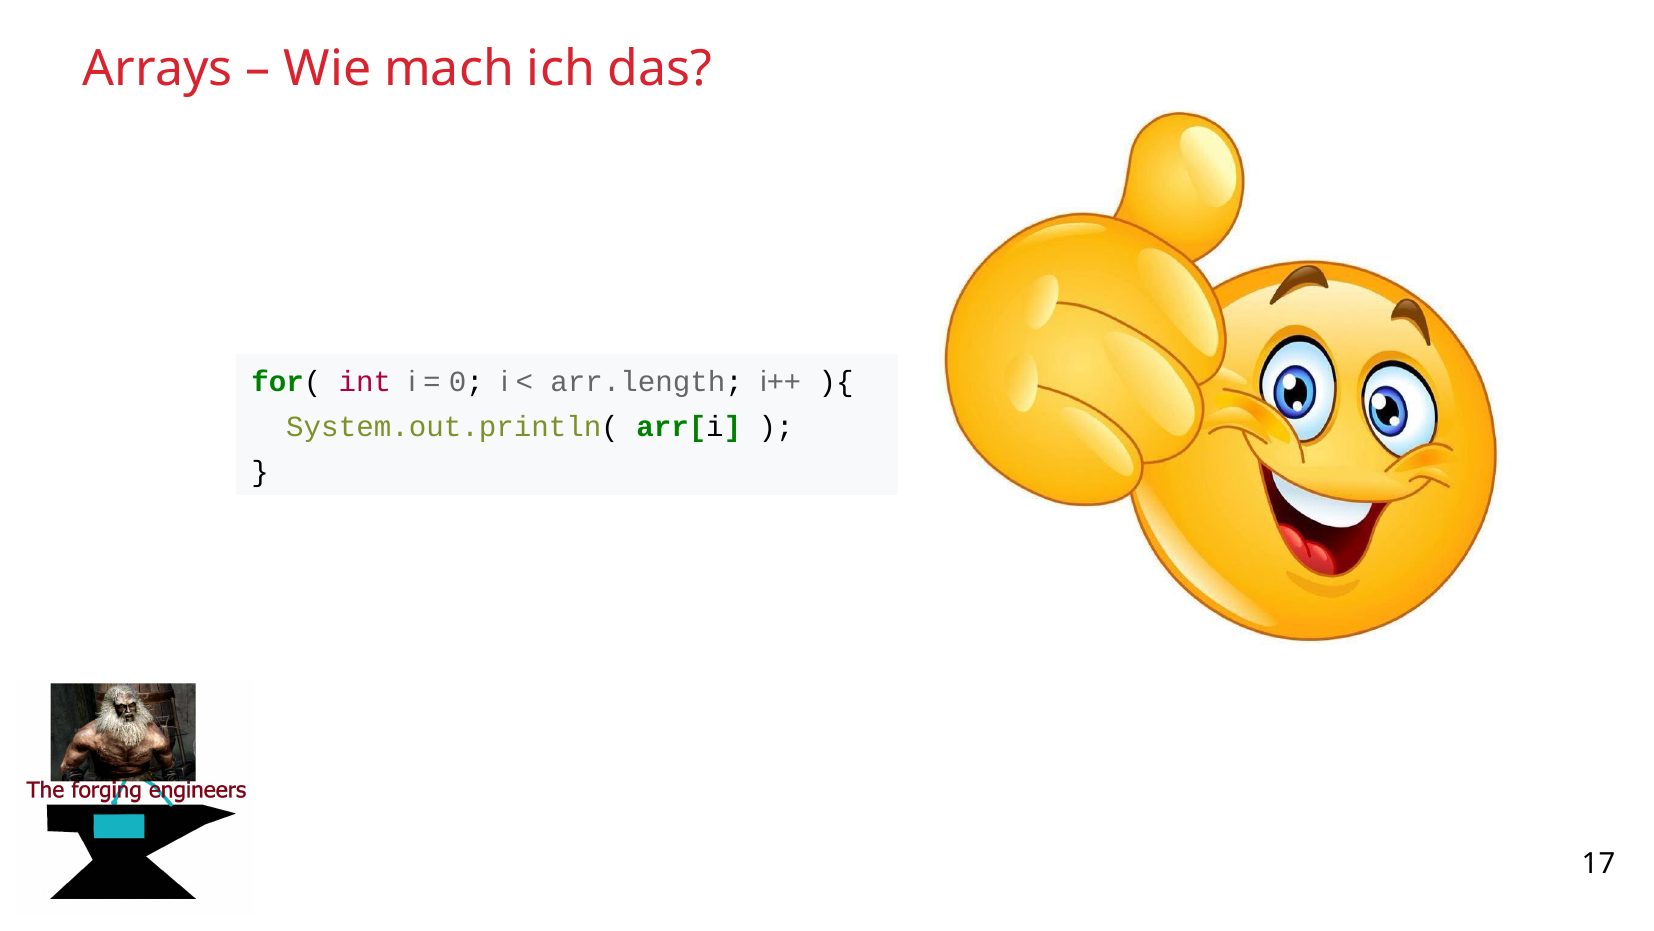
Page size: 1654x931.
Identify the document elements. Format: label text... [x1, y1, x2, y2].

title Arrays – Wie mach ich das? [82, 37, 1571, 95]
picture [17, 679, 254, 916]
picture [929, 90, 1512, 662]
text_box for( int i = 0; i < arr.length; i++ ){ System.out.println( arr[i] ); } [236, 354, 898, 495]
